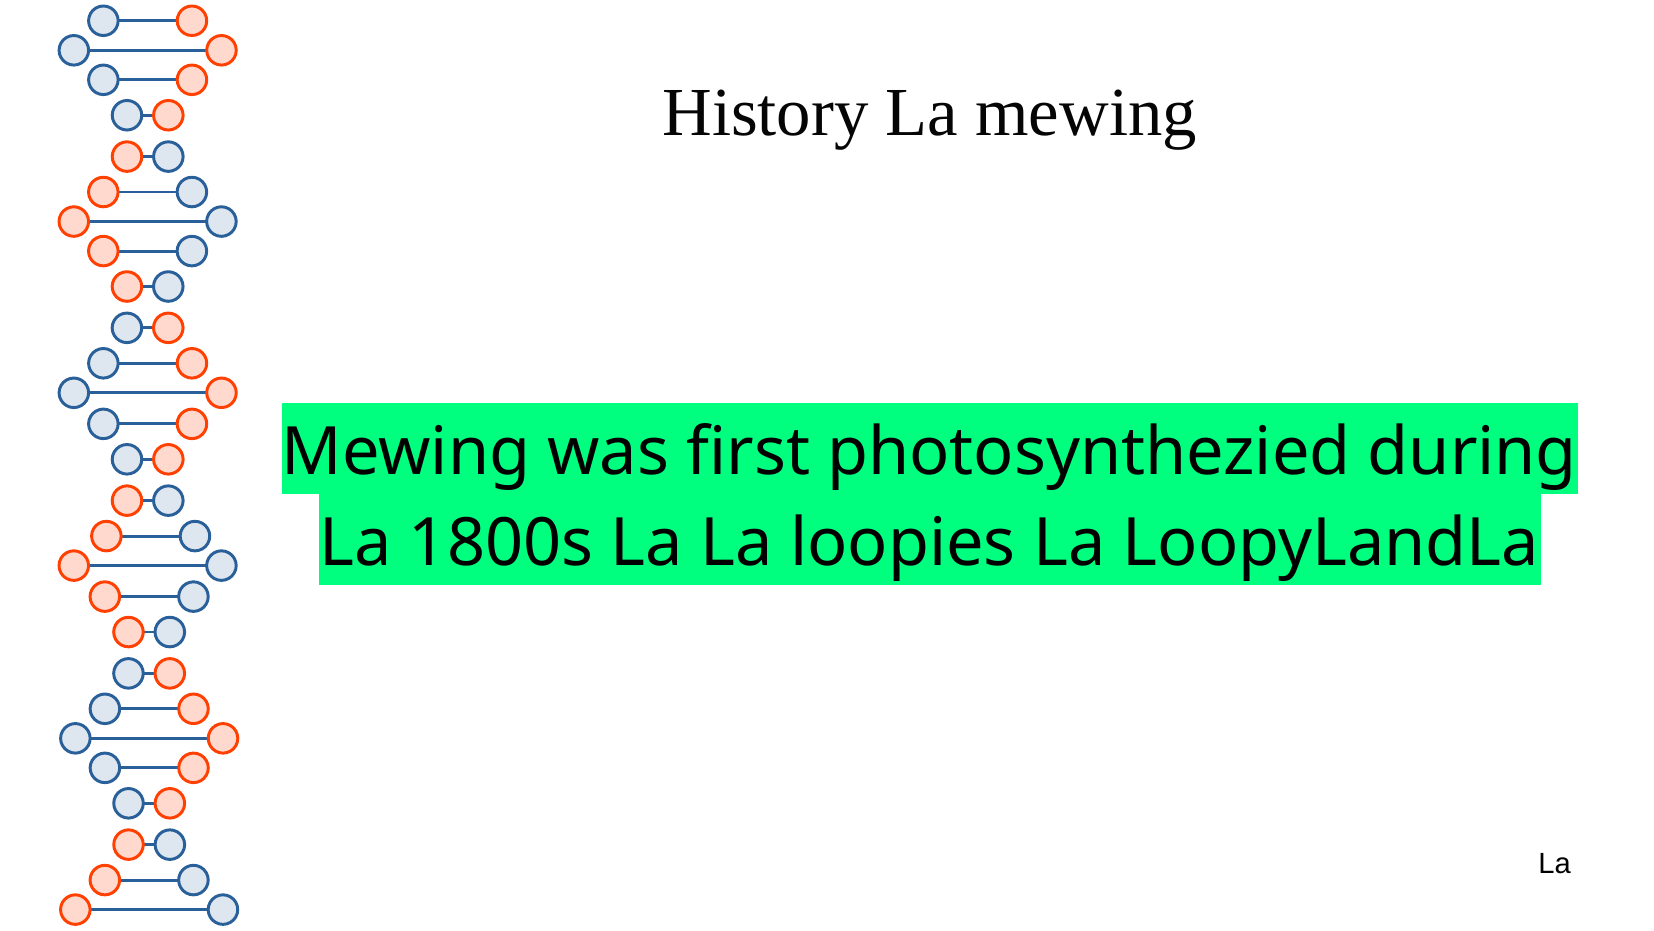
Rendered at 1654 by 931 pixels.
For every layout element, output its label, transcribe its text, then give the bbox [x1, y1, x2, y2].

title History La mewing [265, 35, 1595, 189]
subtitle Mewing was first photosynthezied during La 1800s La La loopies La LoopyLandLa [265, 224, 1595, 764]
